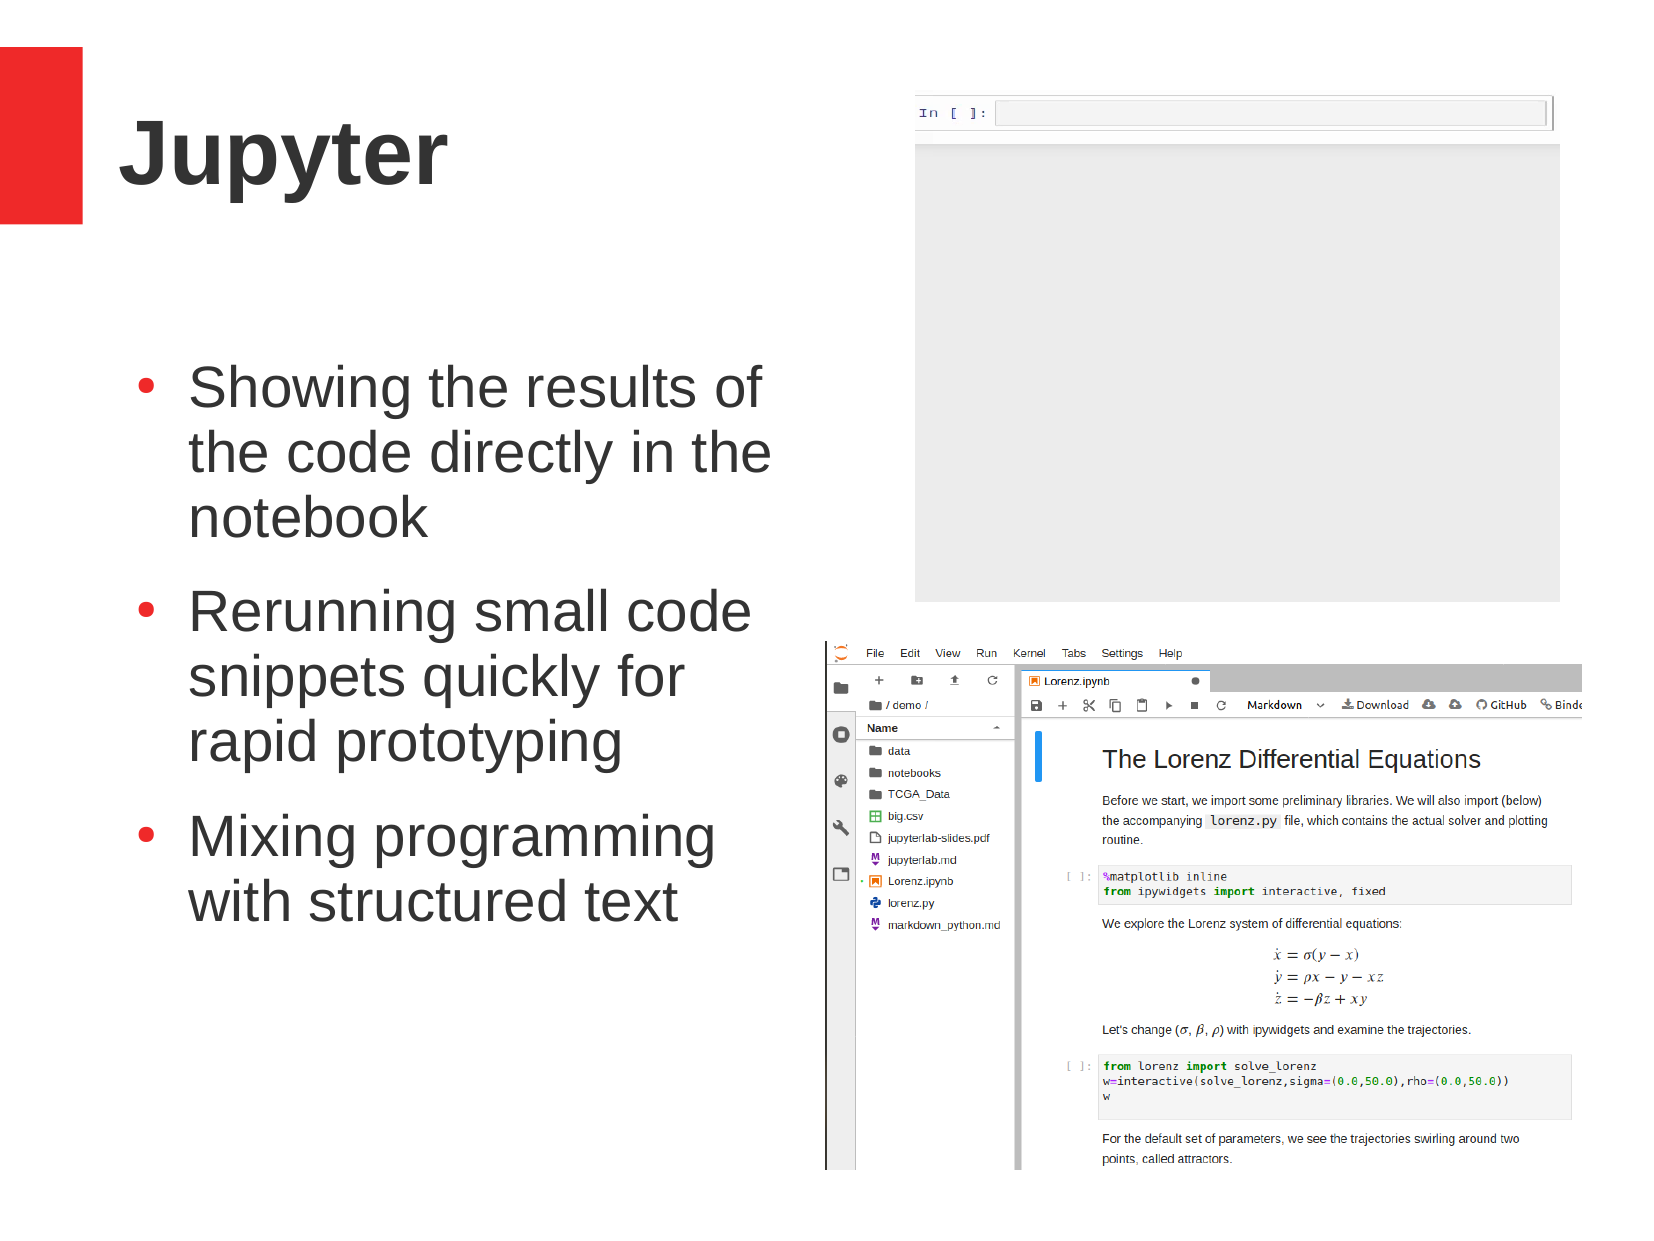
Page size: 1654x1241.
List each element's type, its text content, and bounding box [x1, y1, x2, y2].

title Jupyter [118, 49, 1571, 257]
list Showing the results of the code directly in the notebook Rerunning small code snippets quickly for rapid prototyping Mixing programming with structured text [118, 354, 810, 1074]
picture [825, 641, 1582, 1171]
text_box [915, 90, 1561, 603]
